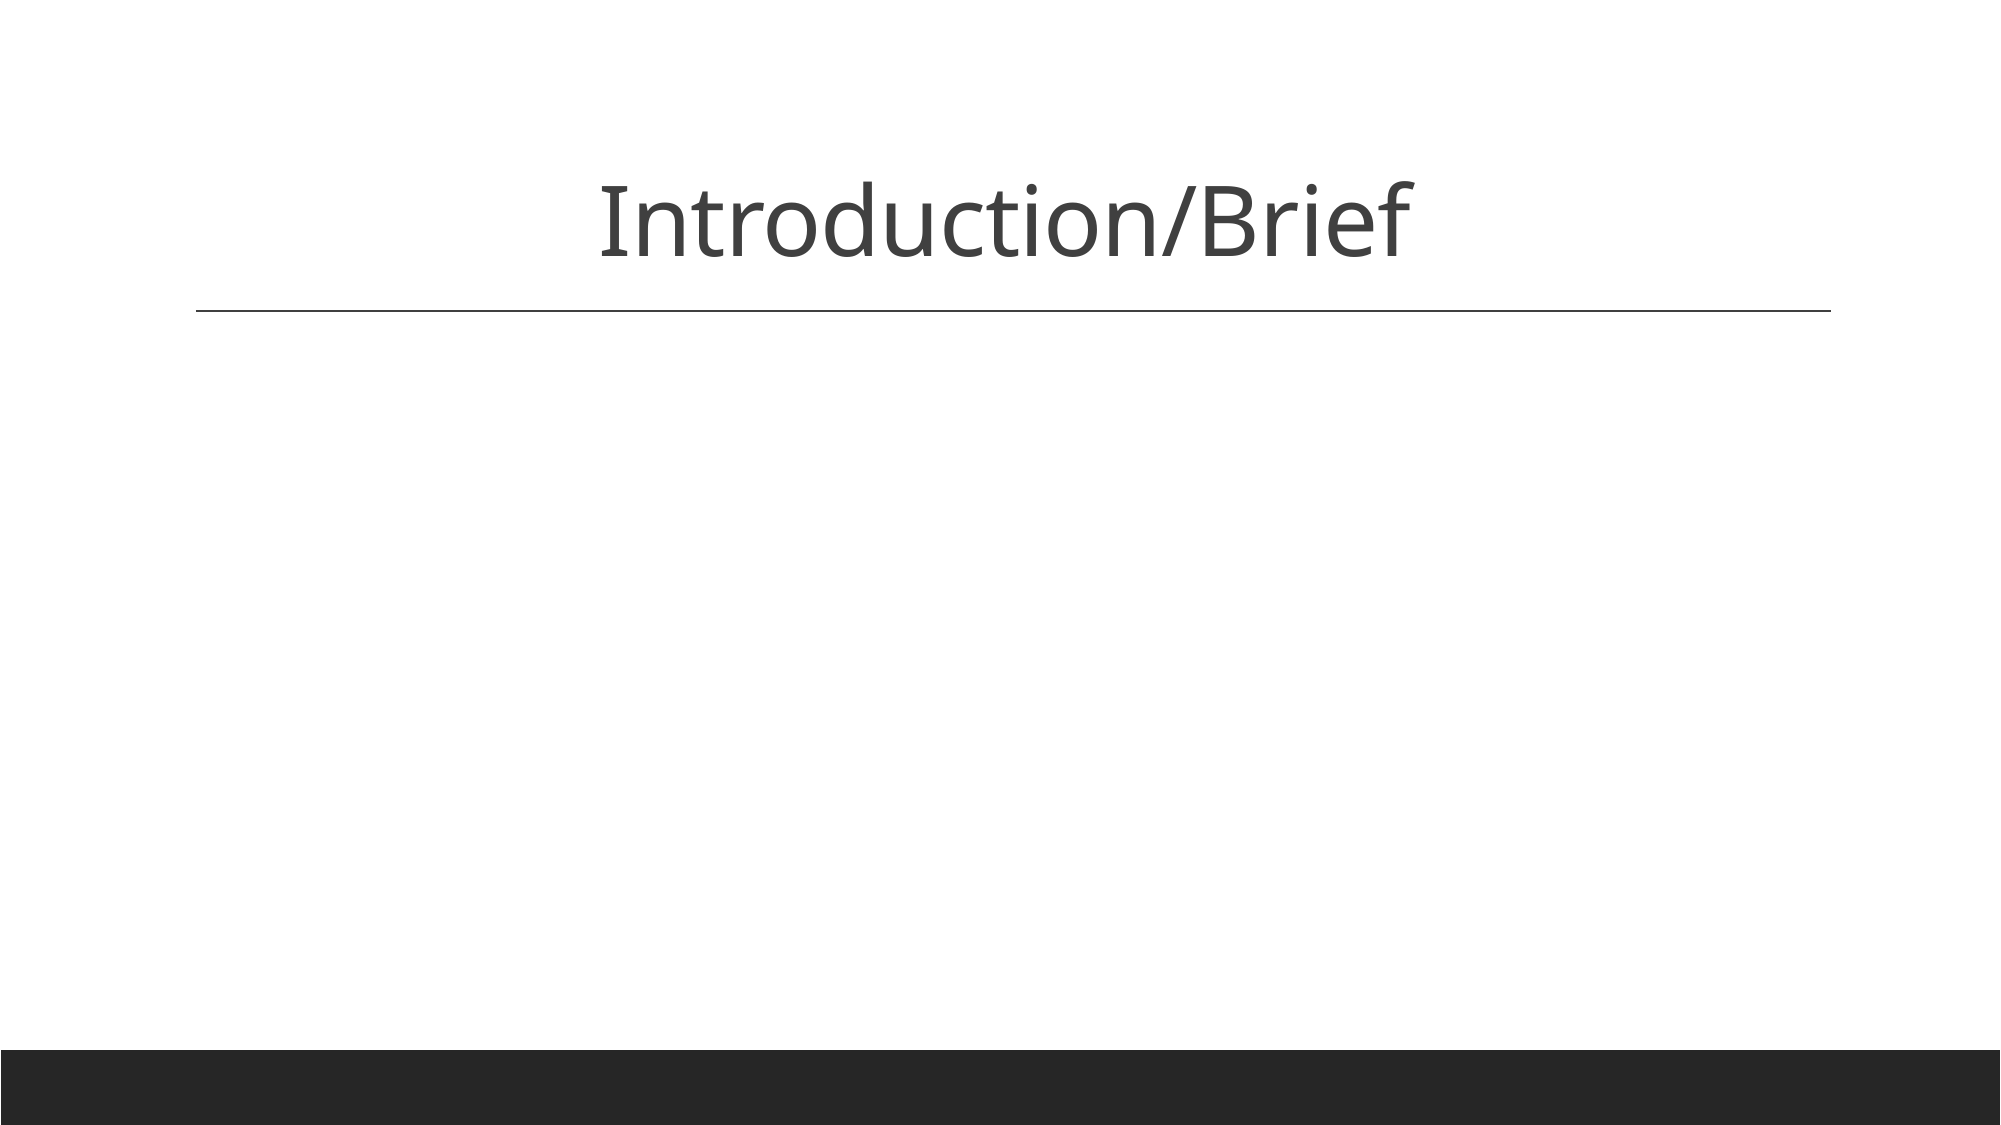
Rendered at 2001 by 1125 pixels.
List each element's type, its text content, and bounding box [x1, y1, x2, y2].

title Introduction/Brief [180, 47, 1831, 286]
